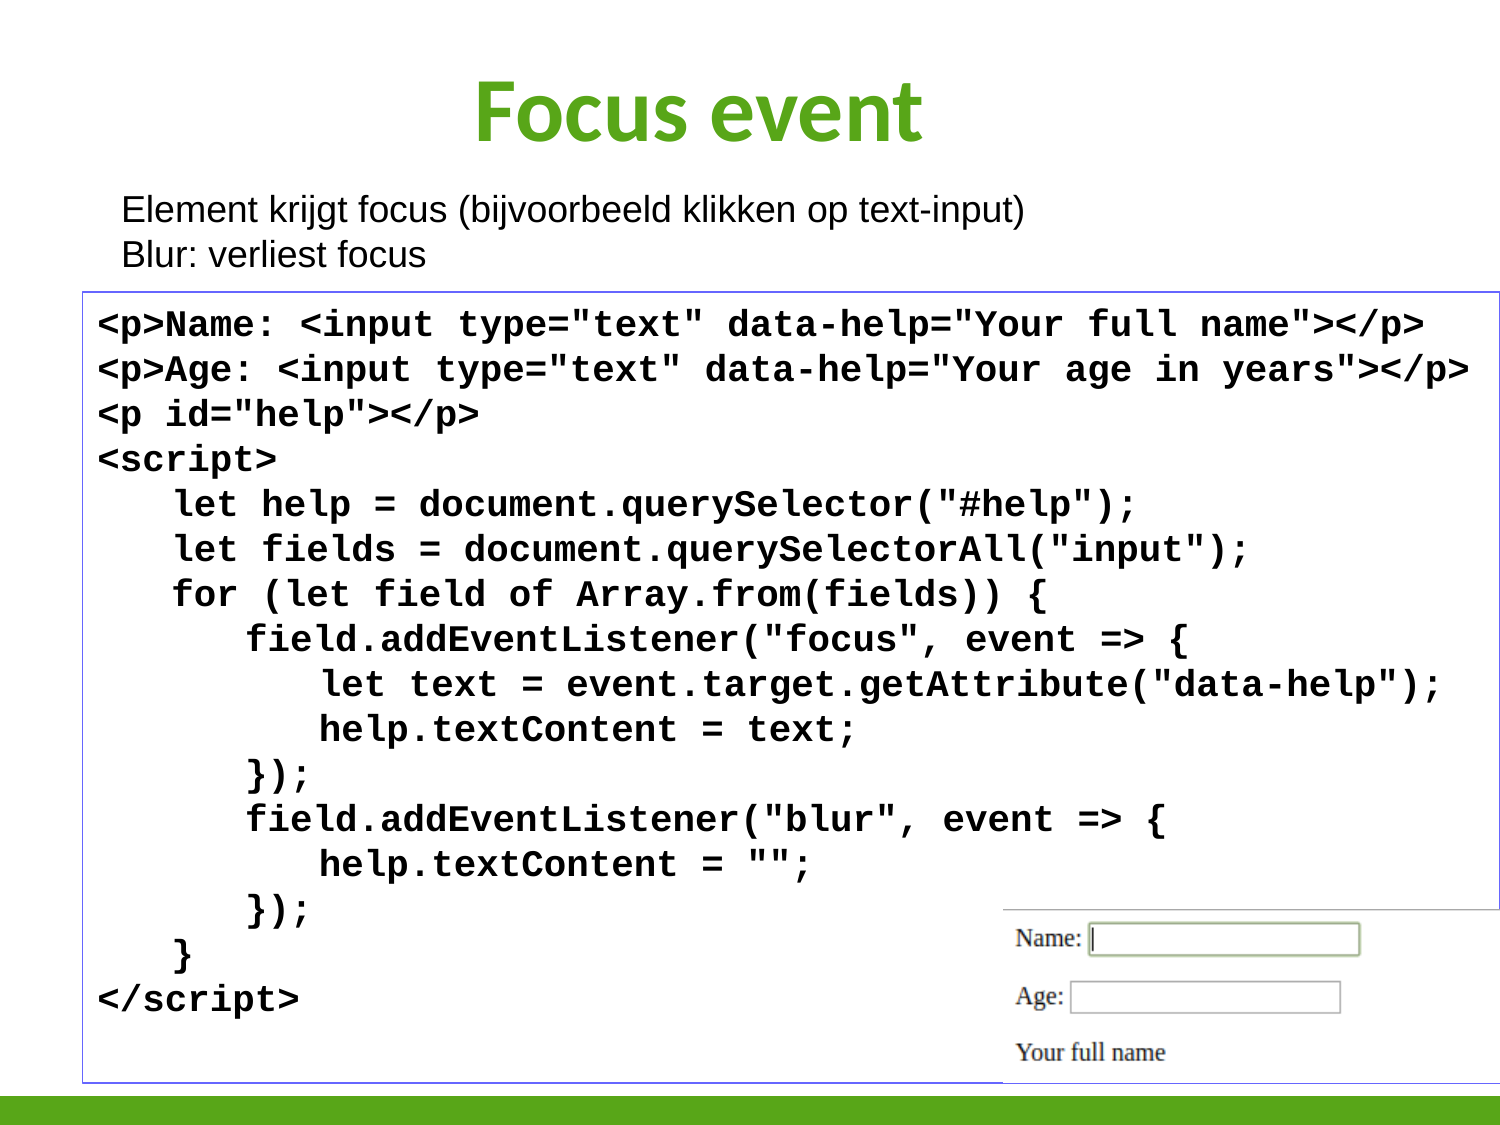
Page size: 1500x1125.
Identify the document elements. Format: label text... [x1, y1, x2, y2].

text_box Element krijgt focus (bijvoorbeeld klikken op text-input) Blur: verliest focus [106, 177, 1276, 276]
picture [1003, 909, 1500, 1083]
text_box Focus event [0, 42, 1443, 168]
text_box <p>Name: <input type="text" data-help="Your full name"></p> <p>Age: <input type="text" data-help="Your age in years"></p> <p id="help"></p> <script> let help = document.querySelector("#help"); let fields = document.querySelectorAll("input"); for (let field of Array.from(fields)) { field.addEventListener("focus", event => { let text = event.target.getAttribute("data-help"); help.textContent = text; }); field.addEventListener("blur", event => { help.textContent = ""; }); } </script> [82, 291, 1500, 1084]
